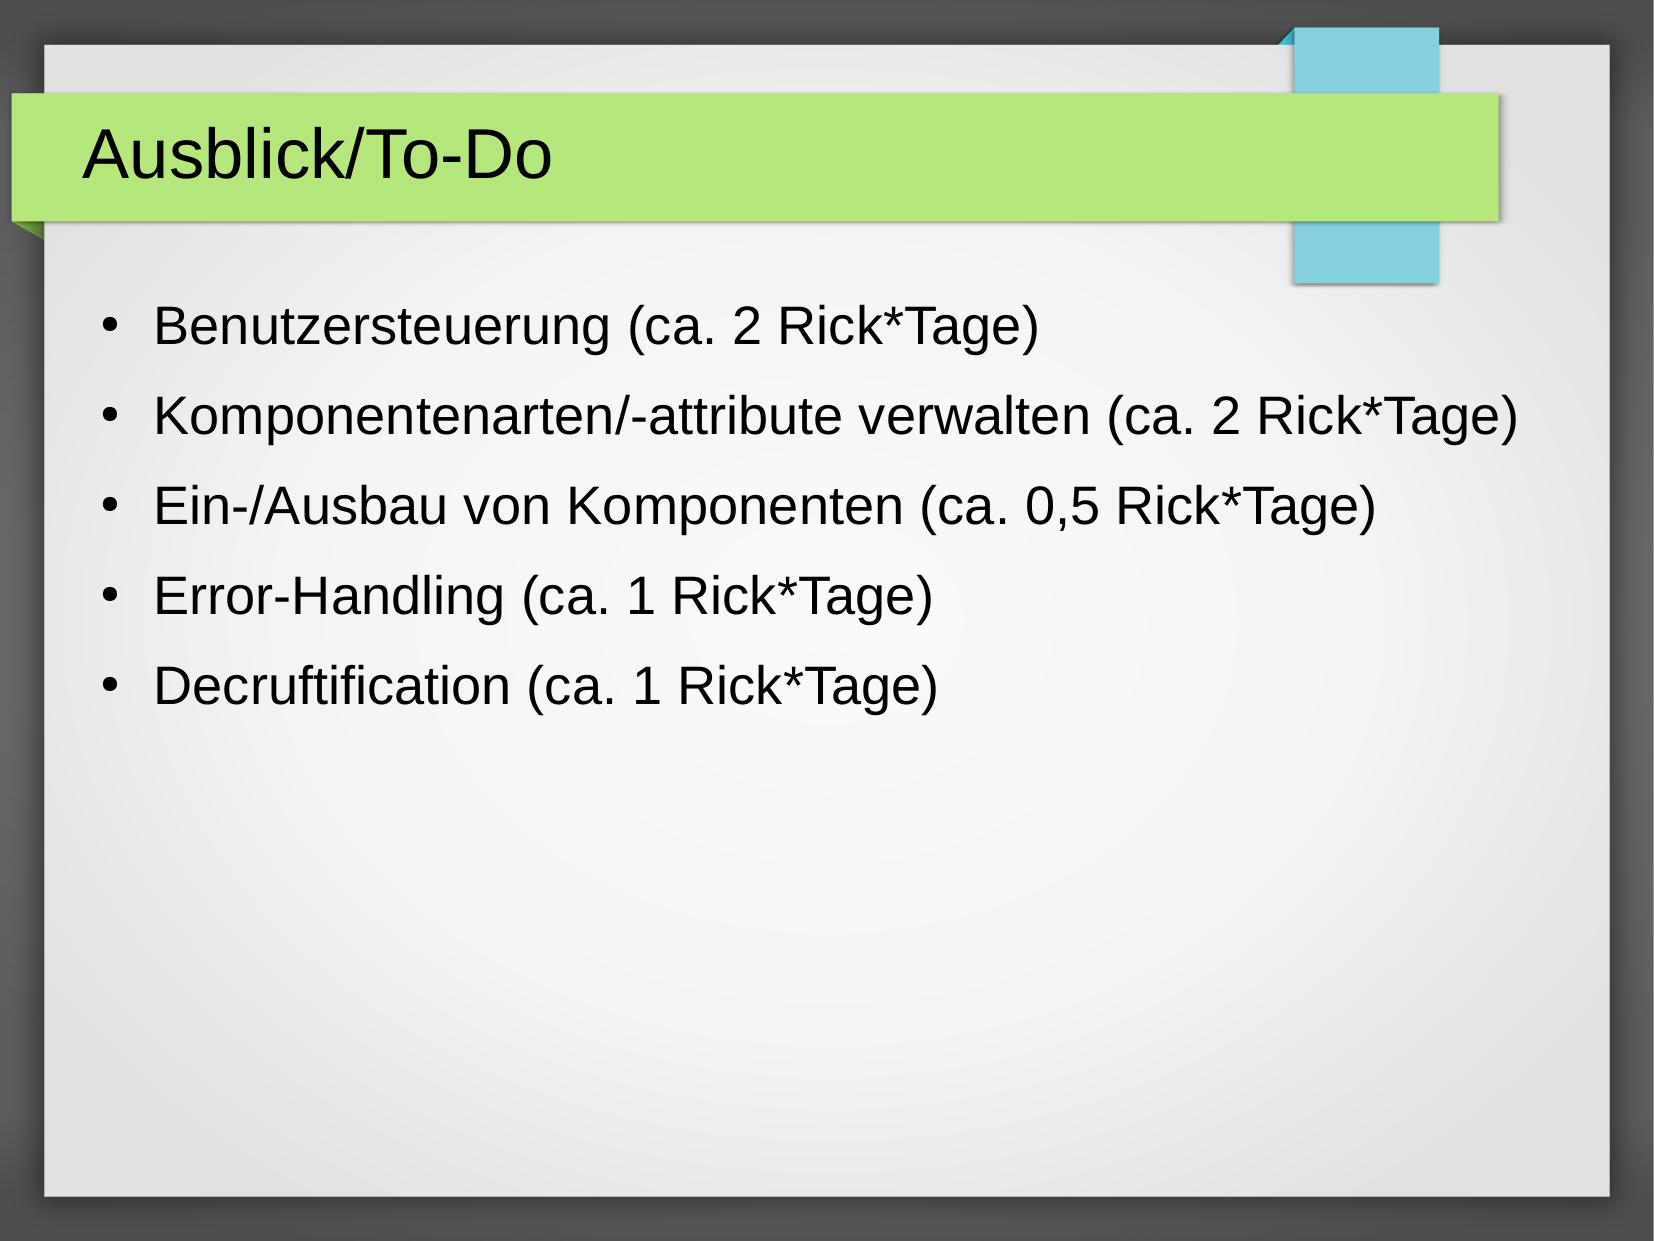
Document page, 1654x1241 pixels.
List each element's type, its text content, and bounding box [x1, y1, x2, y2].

title Ausblick/To-Do [82, 94, 1264, 213]
list Benutzersteuerung (ca. 2 Rick*Tage) Komponentenarten/-attribute verwalten (ca. 2 Rick*Tage) Ein-/Ausbau von Komponenten (ca. 0,5 Rick*Tage) Error-Handling (ca. 1 Rick*Tage) Decruftification (ca. 1 Rick*Tage) [82, 295, 1571, 1015]
picture [0, 0, 1654, 1241]
